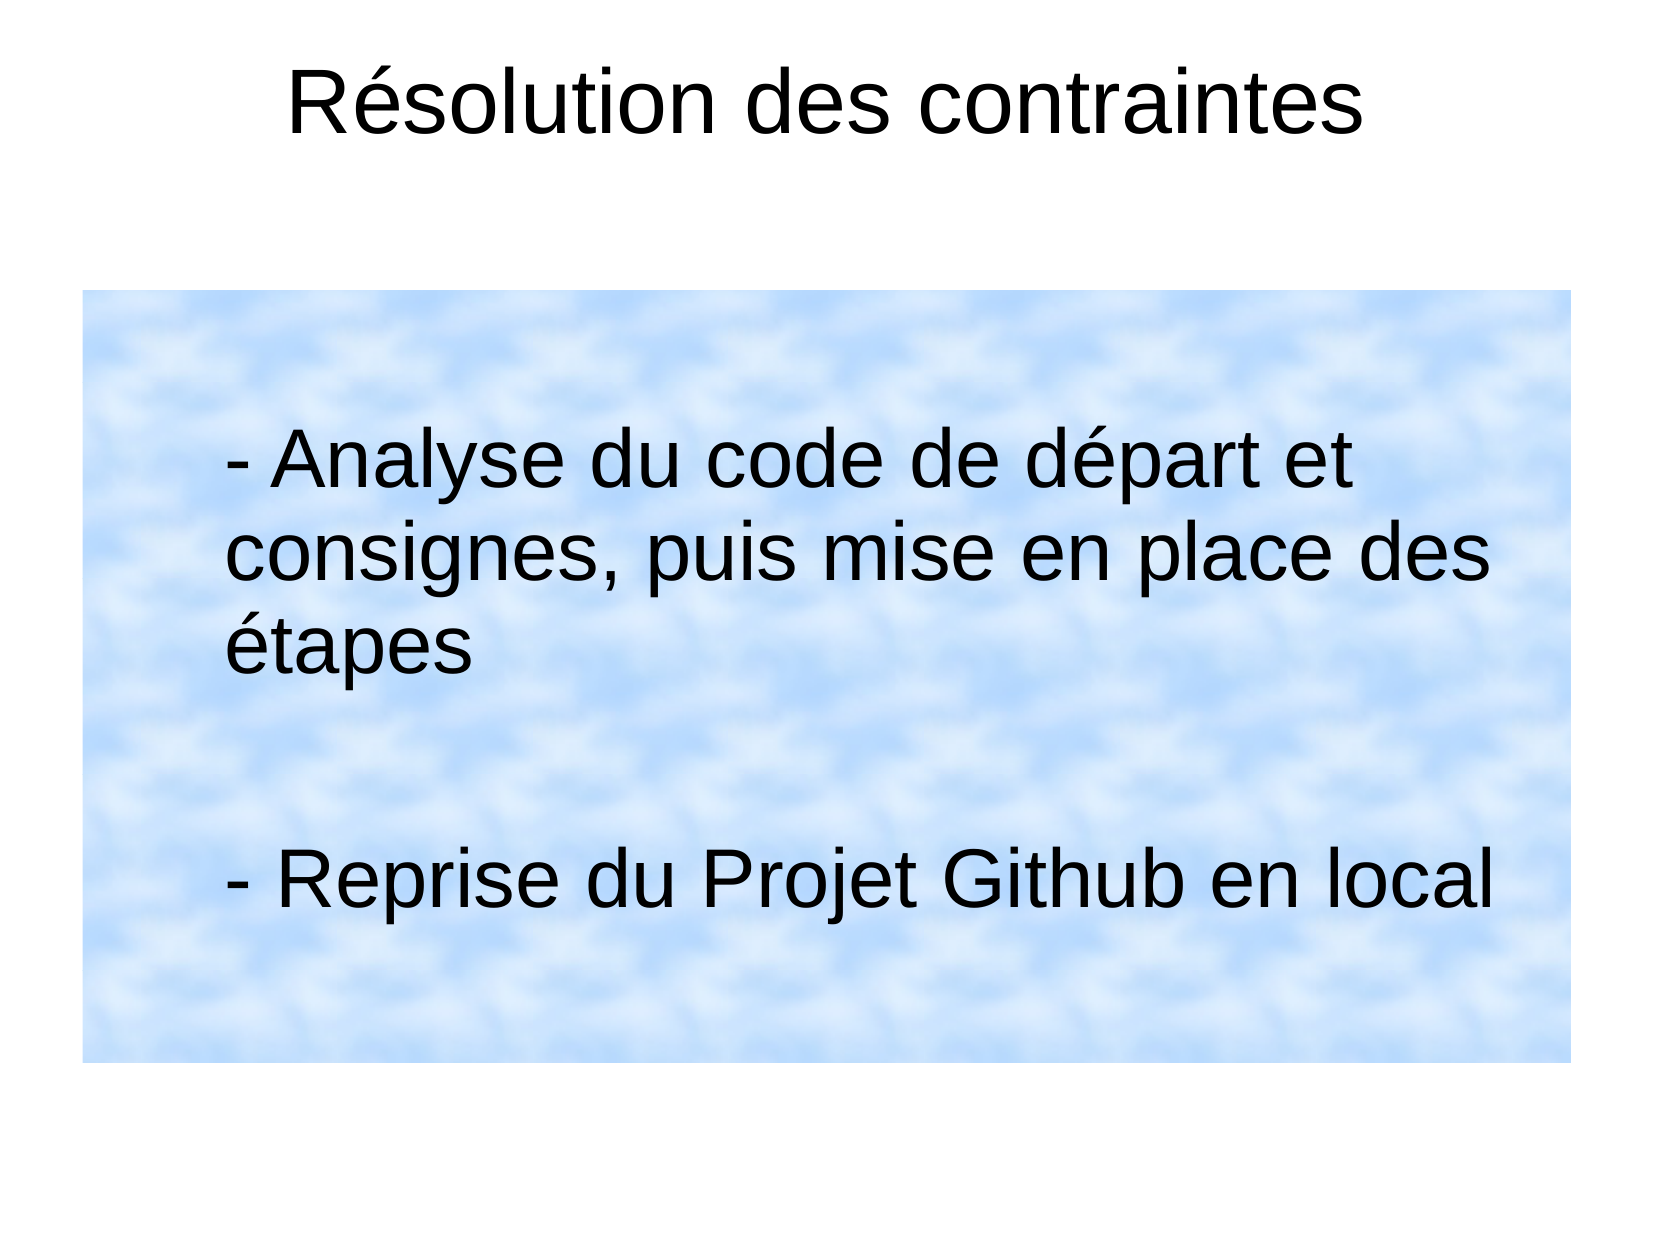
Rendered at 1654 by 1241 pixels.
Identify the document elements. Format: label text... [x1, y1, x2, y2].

list - Analyse du code de départ et consignes, puis mise en place des étapes - Reprise du Projet Github en local [82, 290, 1571, 1063]
title Résolution des contraintes [82, 49, 1571, 257]
